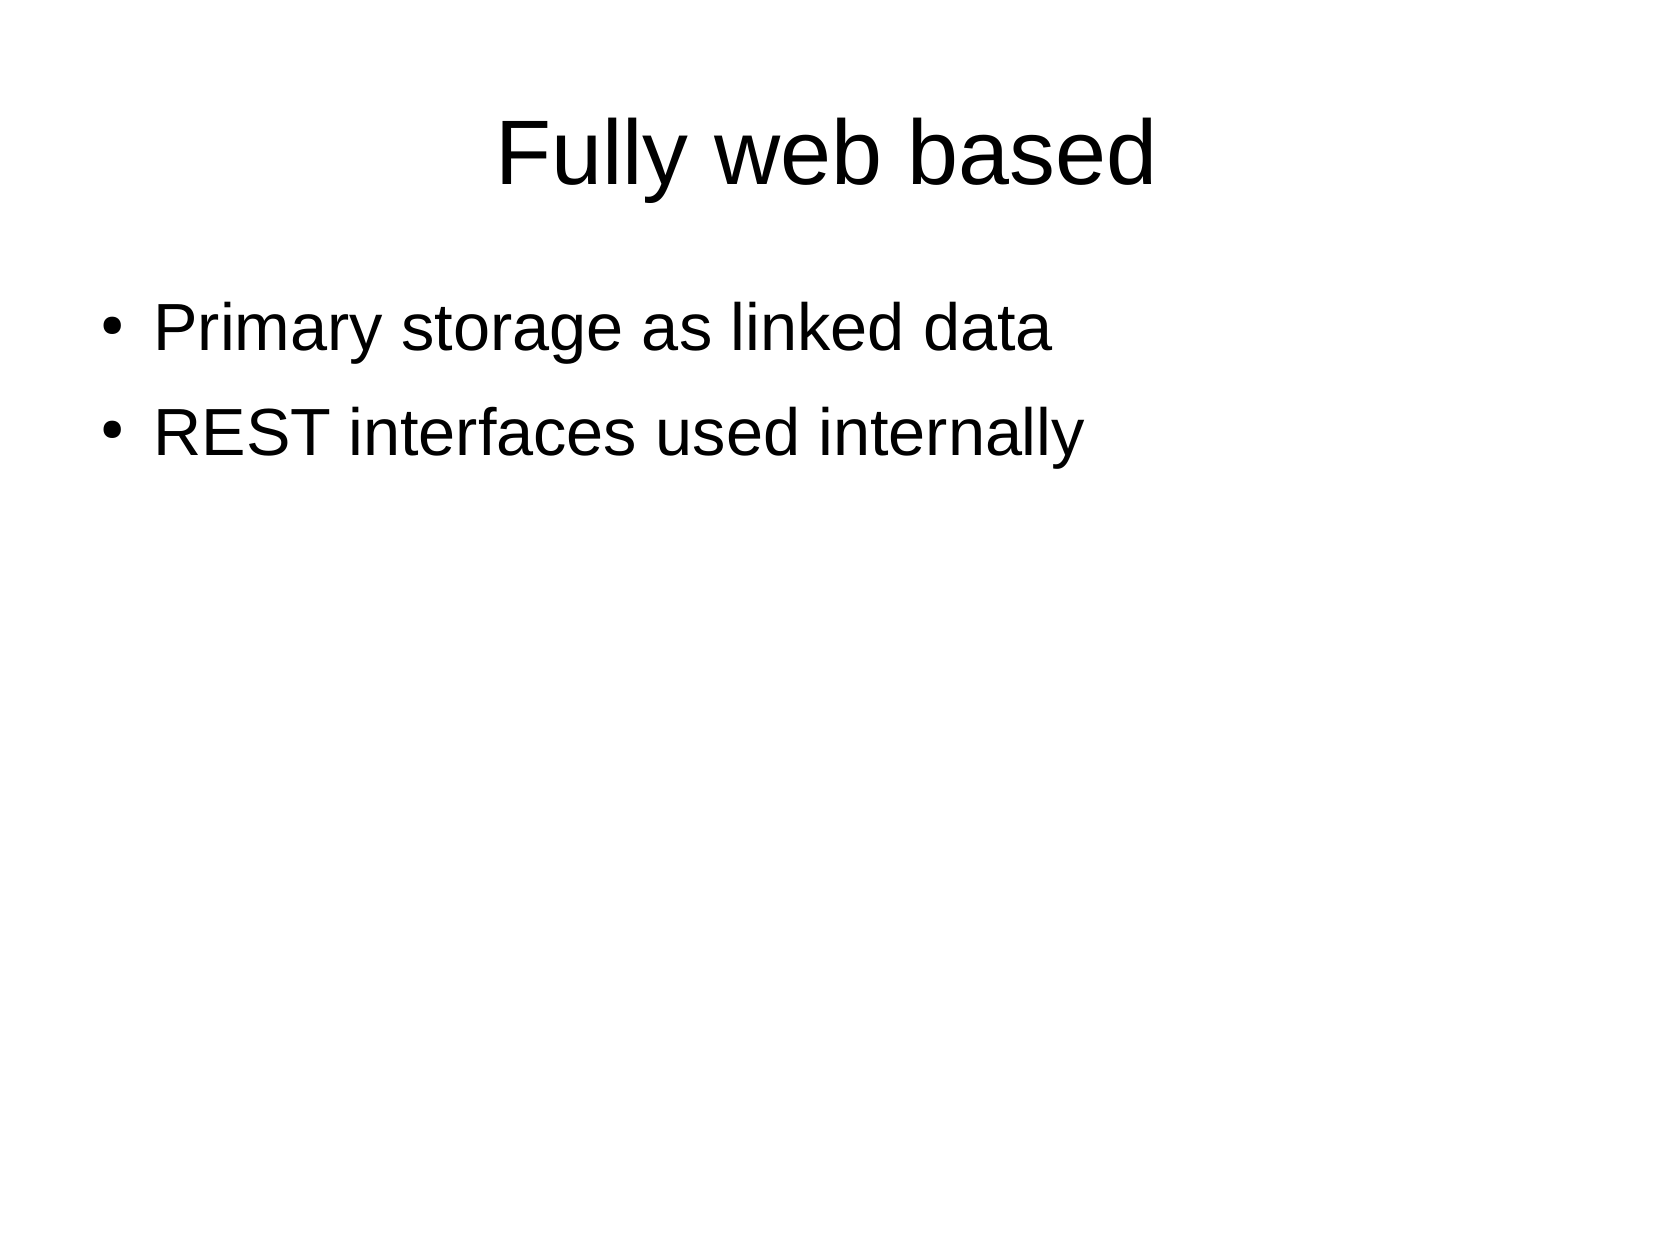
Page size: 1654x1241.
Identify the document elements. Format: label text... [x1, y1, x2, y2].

list Primary storage as linked data REST interfaces used internally [82, 290, 1538, 1010]
title Fully web based [82, 49, 1571, 257]
